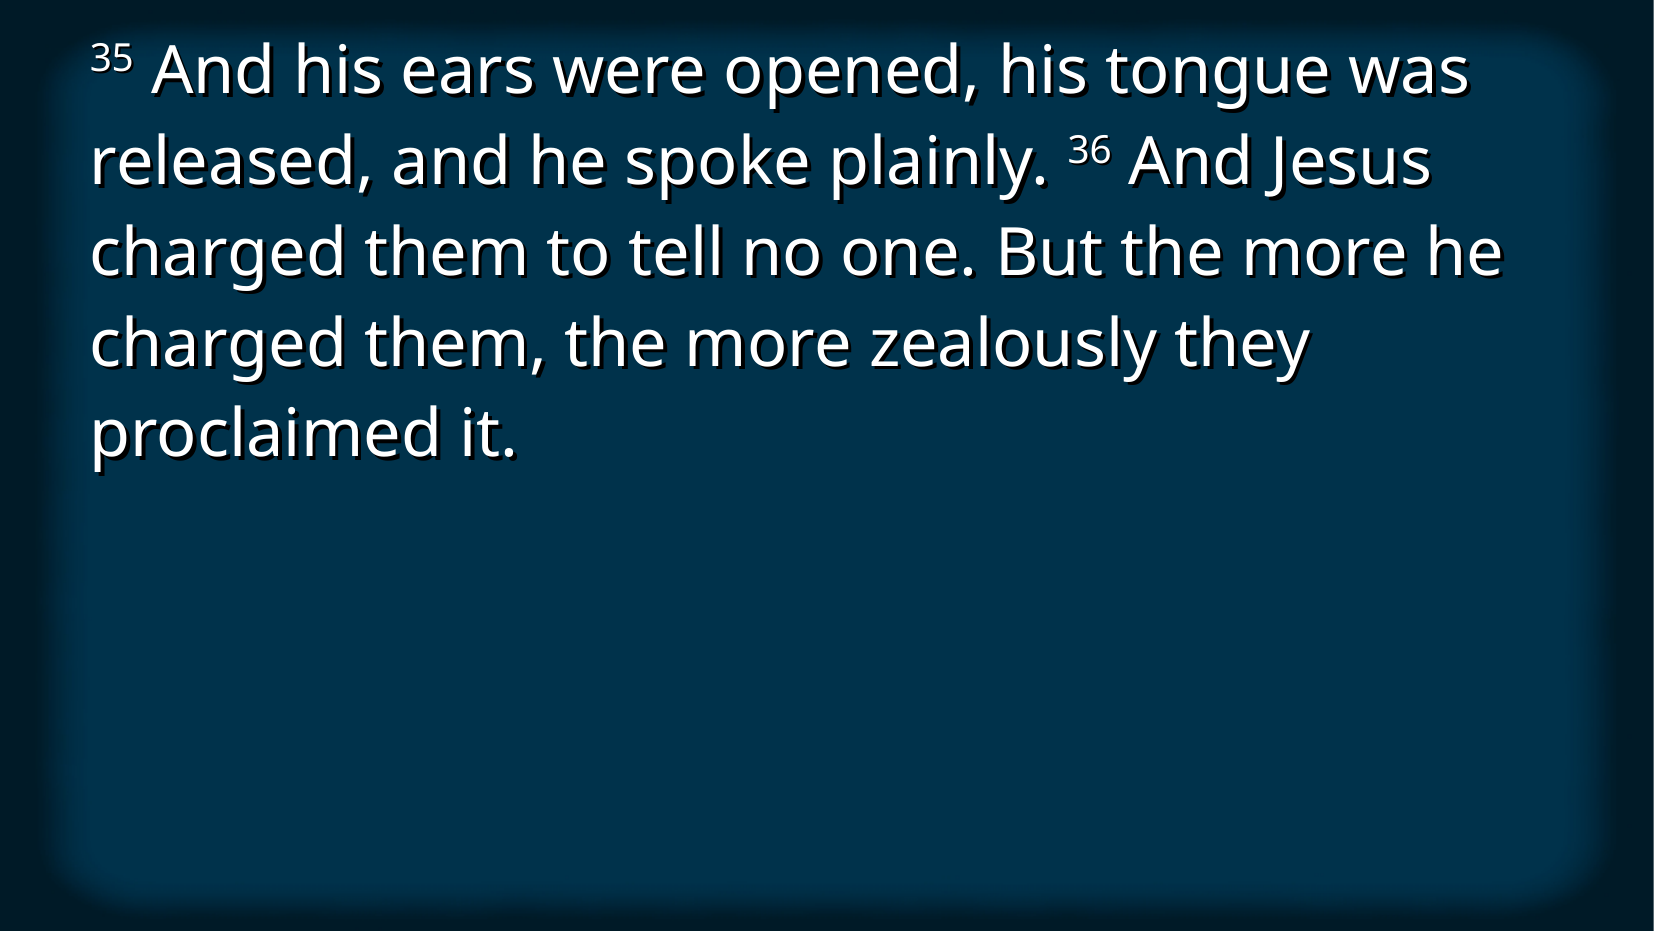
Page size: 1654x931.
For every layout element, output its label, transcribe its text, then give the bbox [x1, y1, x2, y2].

text_box 35 And his ears were opened, his tongue was released, and he spoke plainly. 36 And Jesus charged them to tell no one. But the more he charged them, the more zealously they proclaimed it. [75, 15, 1591, 474]
picture [0, 0, 1654, 931]
